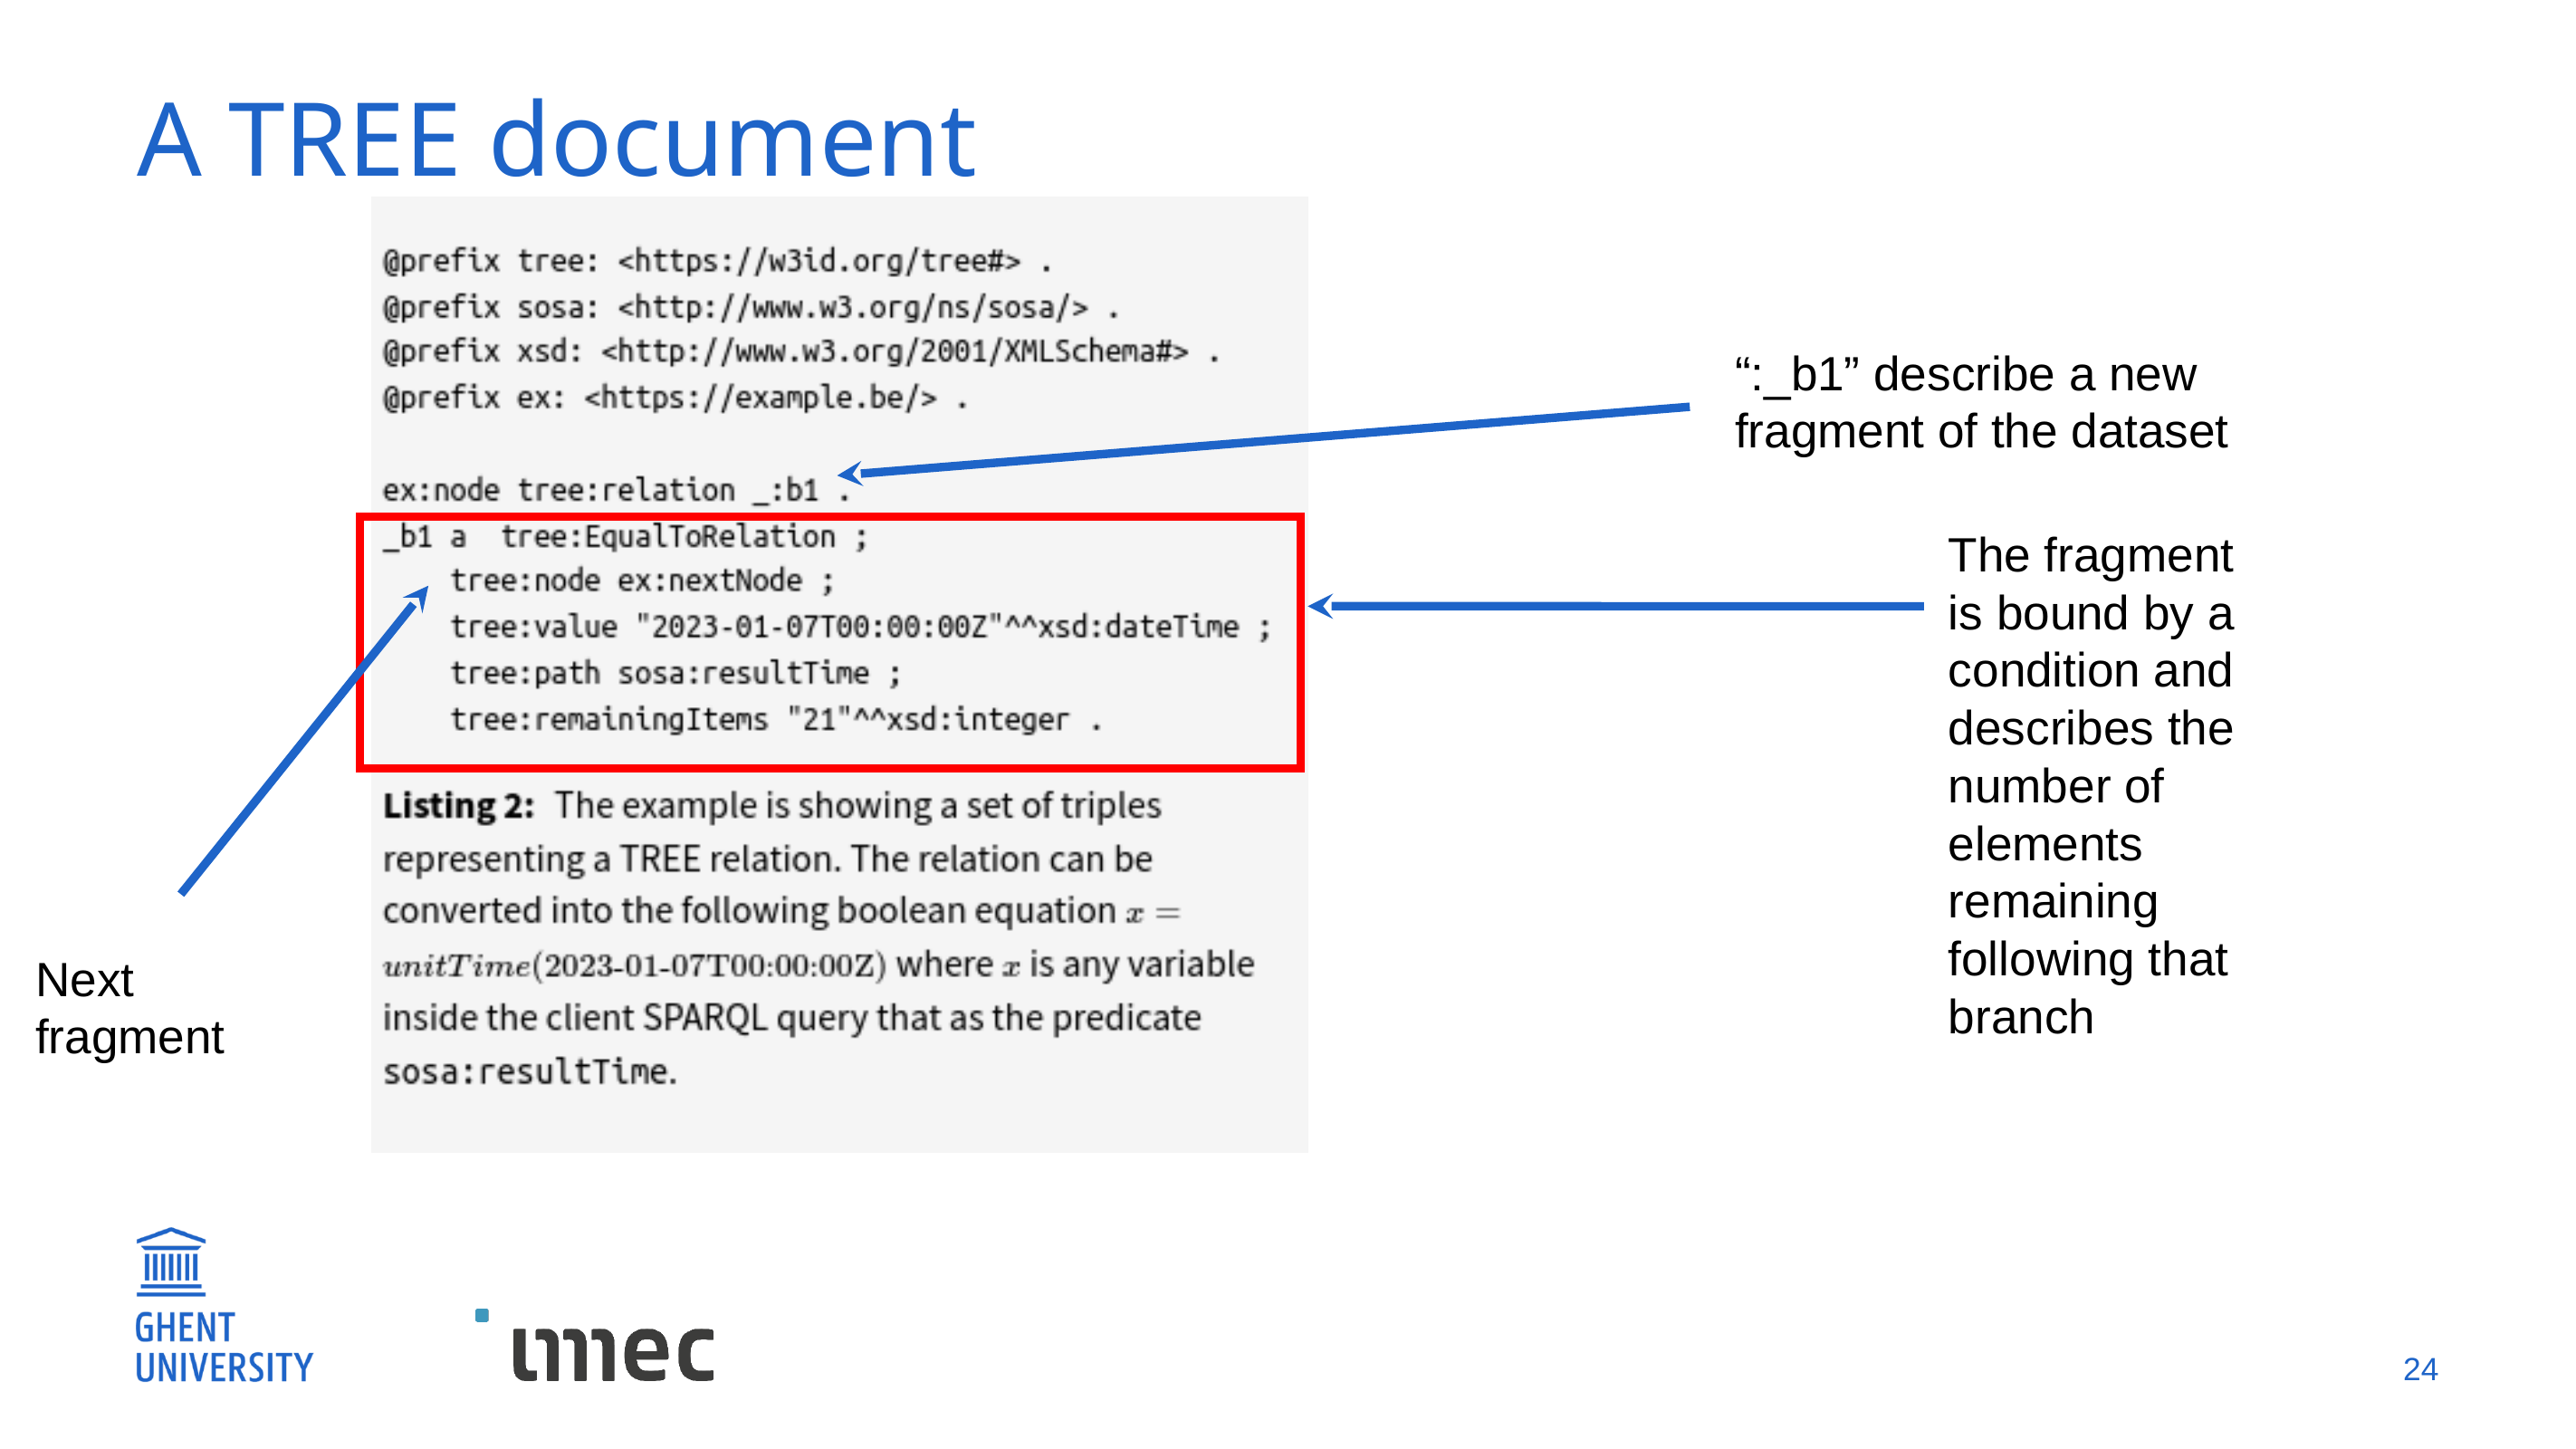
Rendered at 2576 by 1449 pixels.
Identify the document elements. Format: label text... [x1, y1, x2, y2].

text_box Next fragment [22, 941, 297, 1071]
text_box The fragment is bound by a condition and describes the number of elements remaining following that branch [1934, 516, 2282, 1051]
slide_number <number> [2315, 1329, 2453, 1407]
text_box “:_b1” describe a new fragment of the dataset [1721, 335, 2255, 465]
picture [68, 1175, 411, 1449]
picture [371, 197, 1308, 1153]
title A TREE document [123, 76, 2456, 206]
picture [371, 521, 1297, 764]
picture [475, 1309, 713, 1381]
